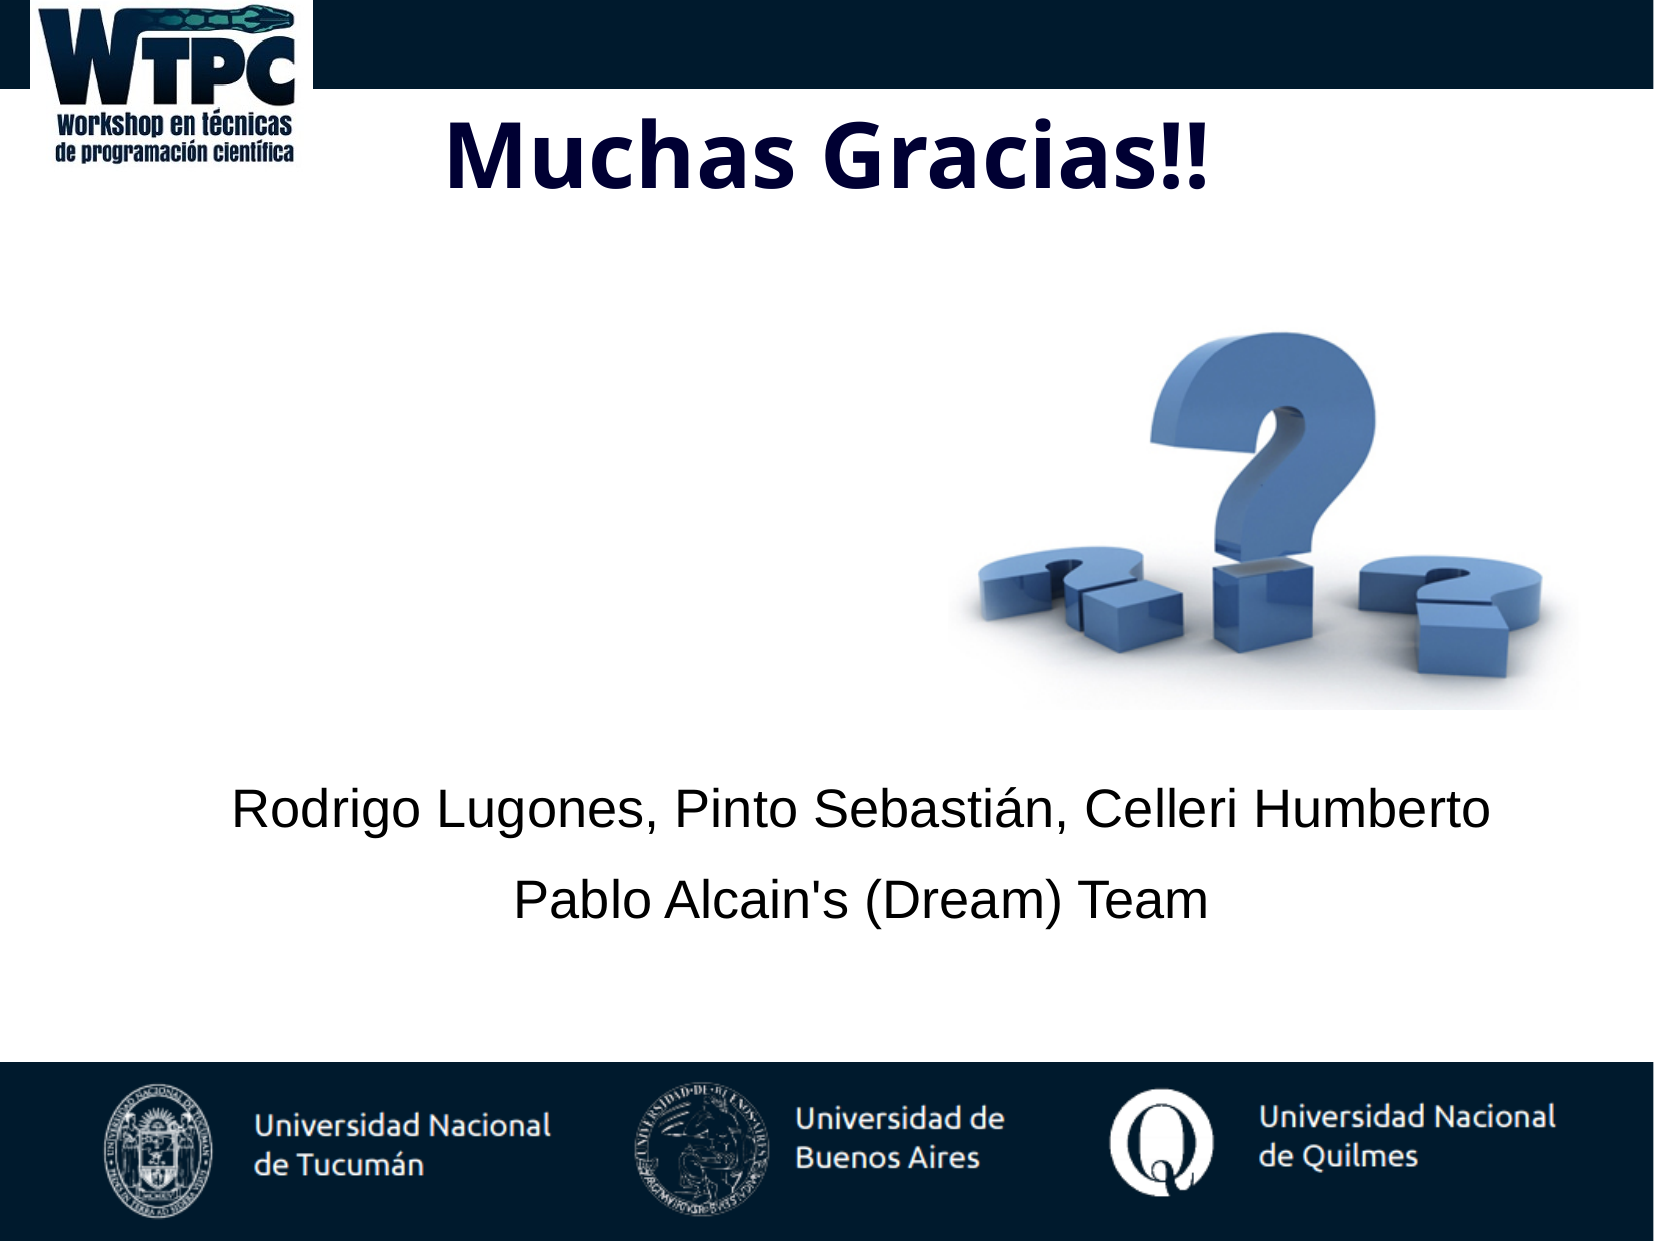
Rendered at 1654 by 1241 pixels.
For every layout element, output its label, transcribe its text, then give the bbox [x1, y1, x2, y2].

picture [0, 1062, 1654, 1241]
title Muchas Gracias!! [82, 49, 1571, 257]
picture [150, 303, 1635, 710]
picture [0, 0, 1654, 175]
list Rodrigo Lugones, Pinto Sebastián, Celleri Humberto Pablo Alcain's (Dream) Team [82, 778, 1571, 1010]
